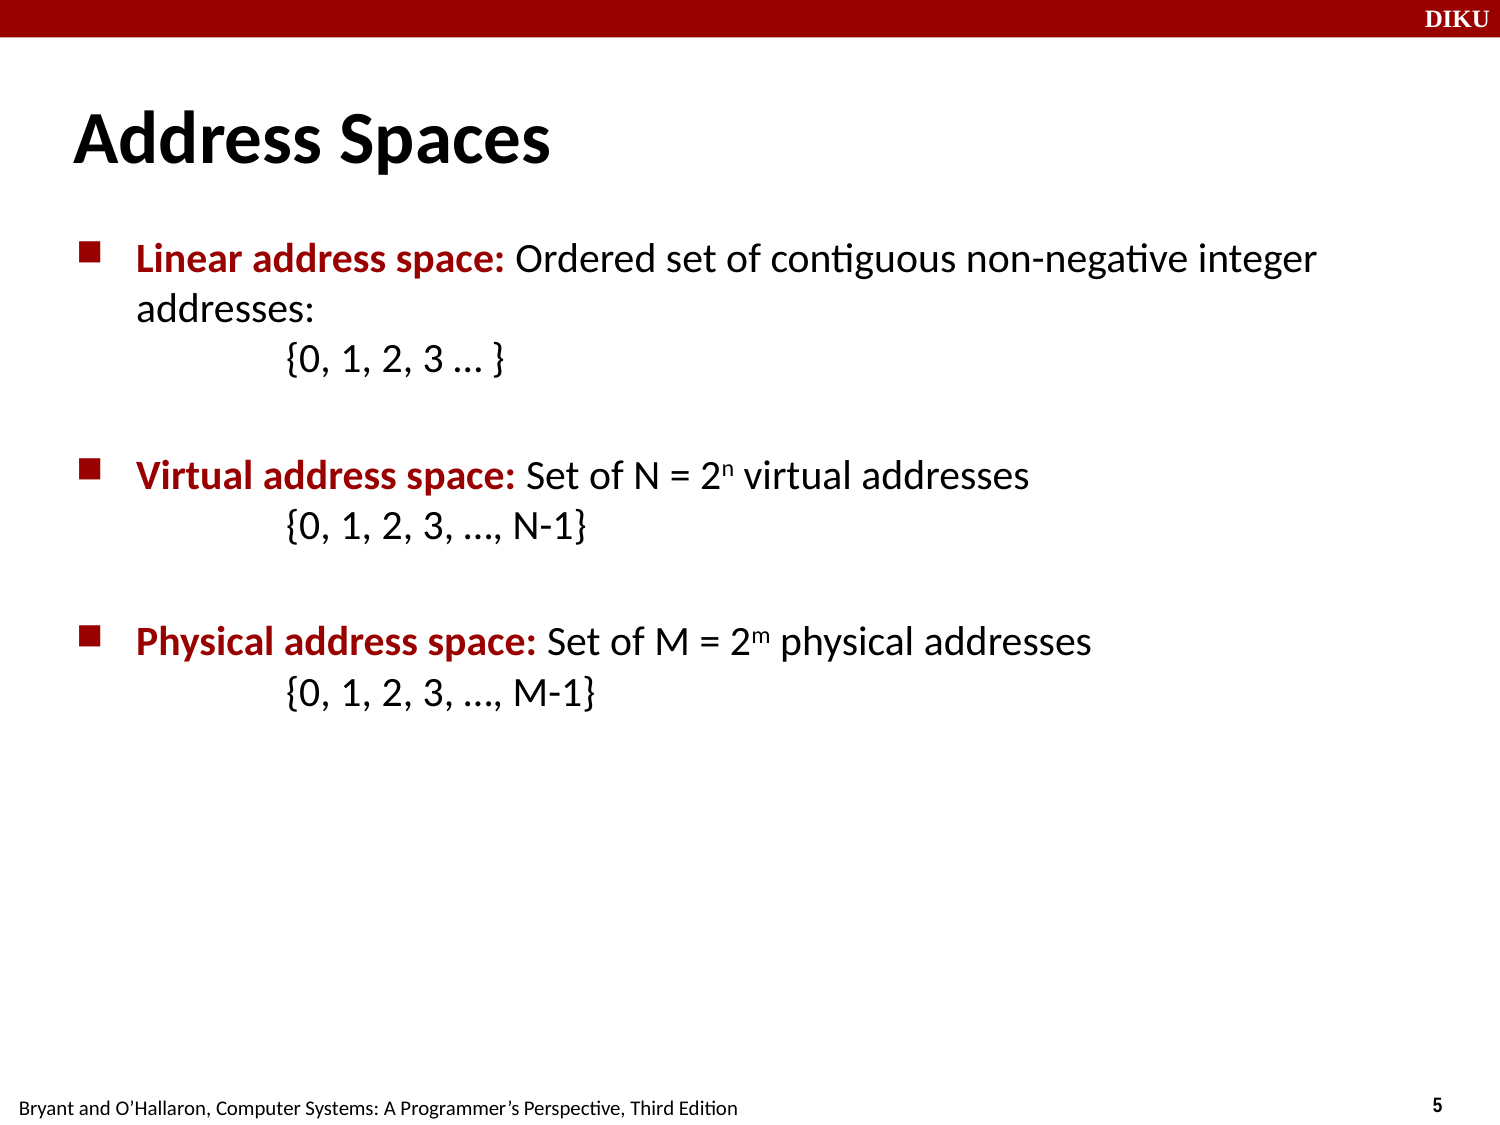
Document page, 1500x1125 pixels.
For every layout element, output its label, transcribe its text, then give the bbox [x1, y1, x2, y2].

text_box Linear address space: Ordered set of contiguous non-negative integer addresses: {0, 1, 2, 3 … } Virtual address space: Set of N = 2n virtual addresses {0, 1, 2, 3, …, N-1} Physical address space: Set of M = 2m physical addresses {0, 1, 2, 3, …, M-1} [65, 223, 1425, 1039]
text_box Address Spaces [58, 71, 1304, 197]
